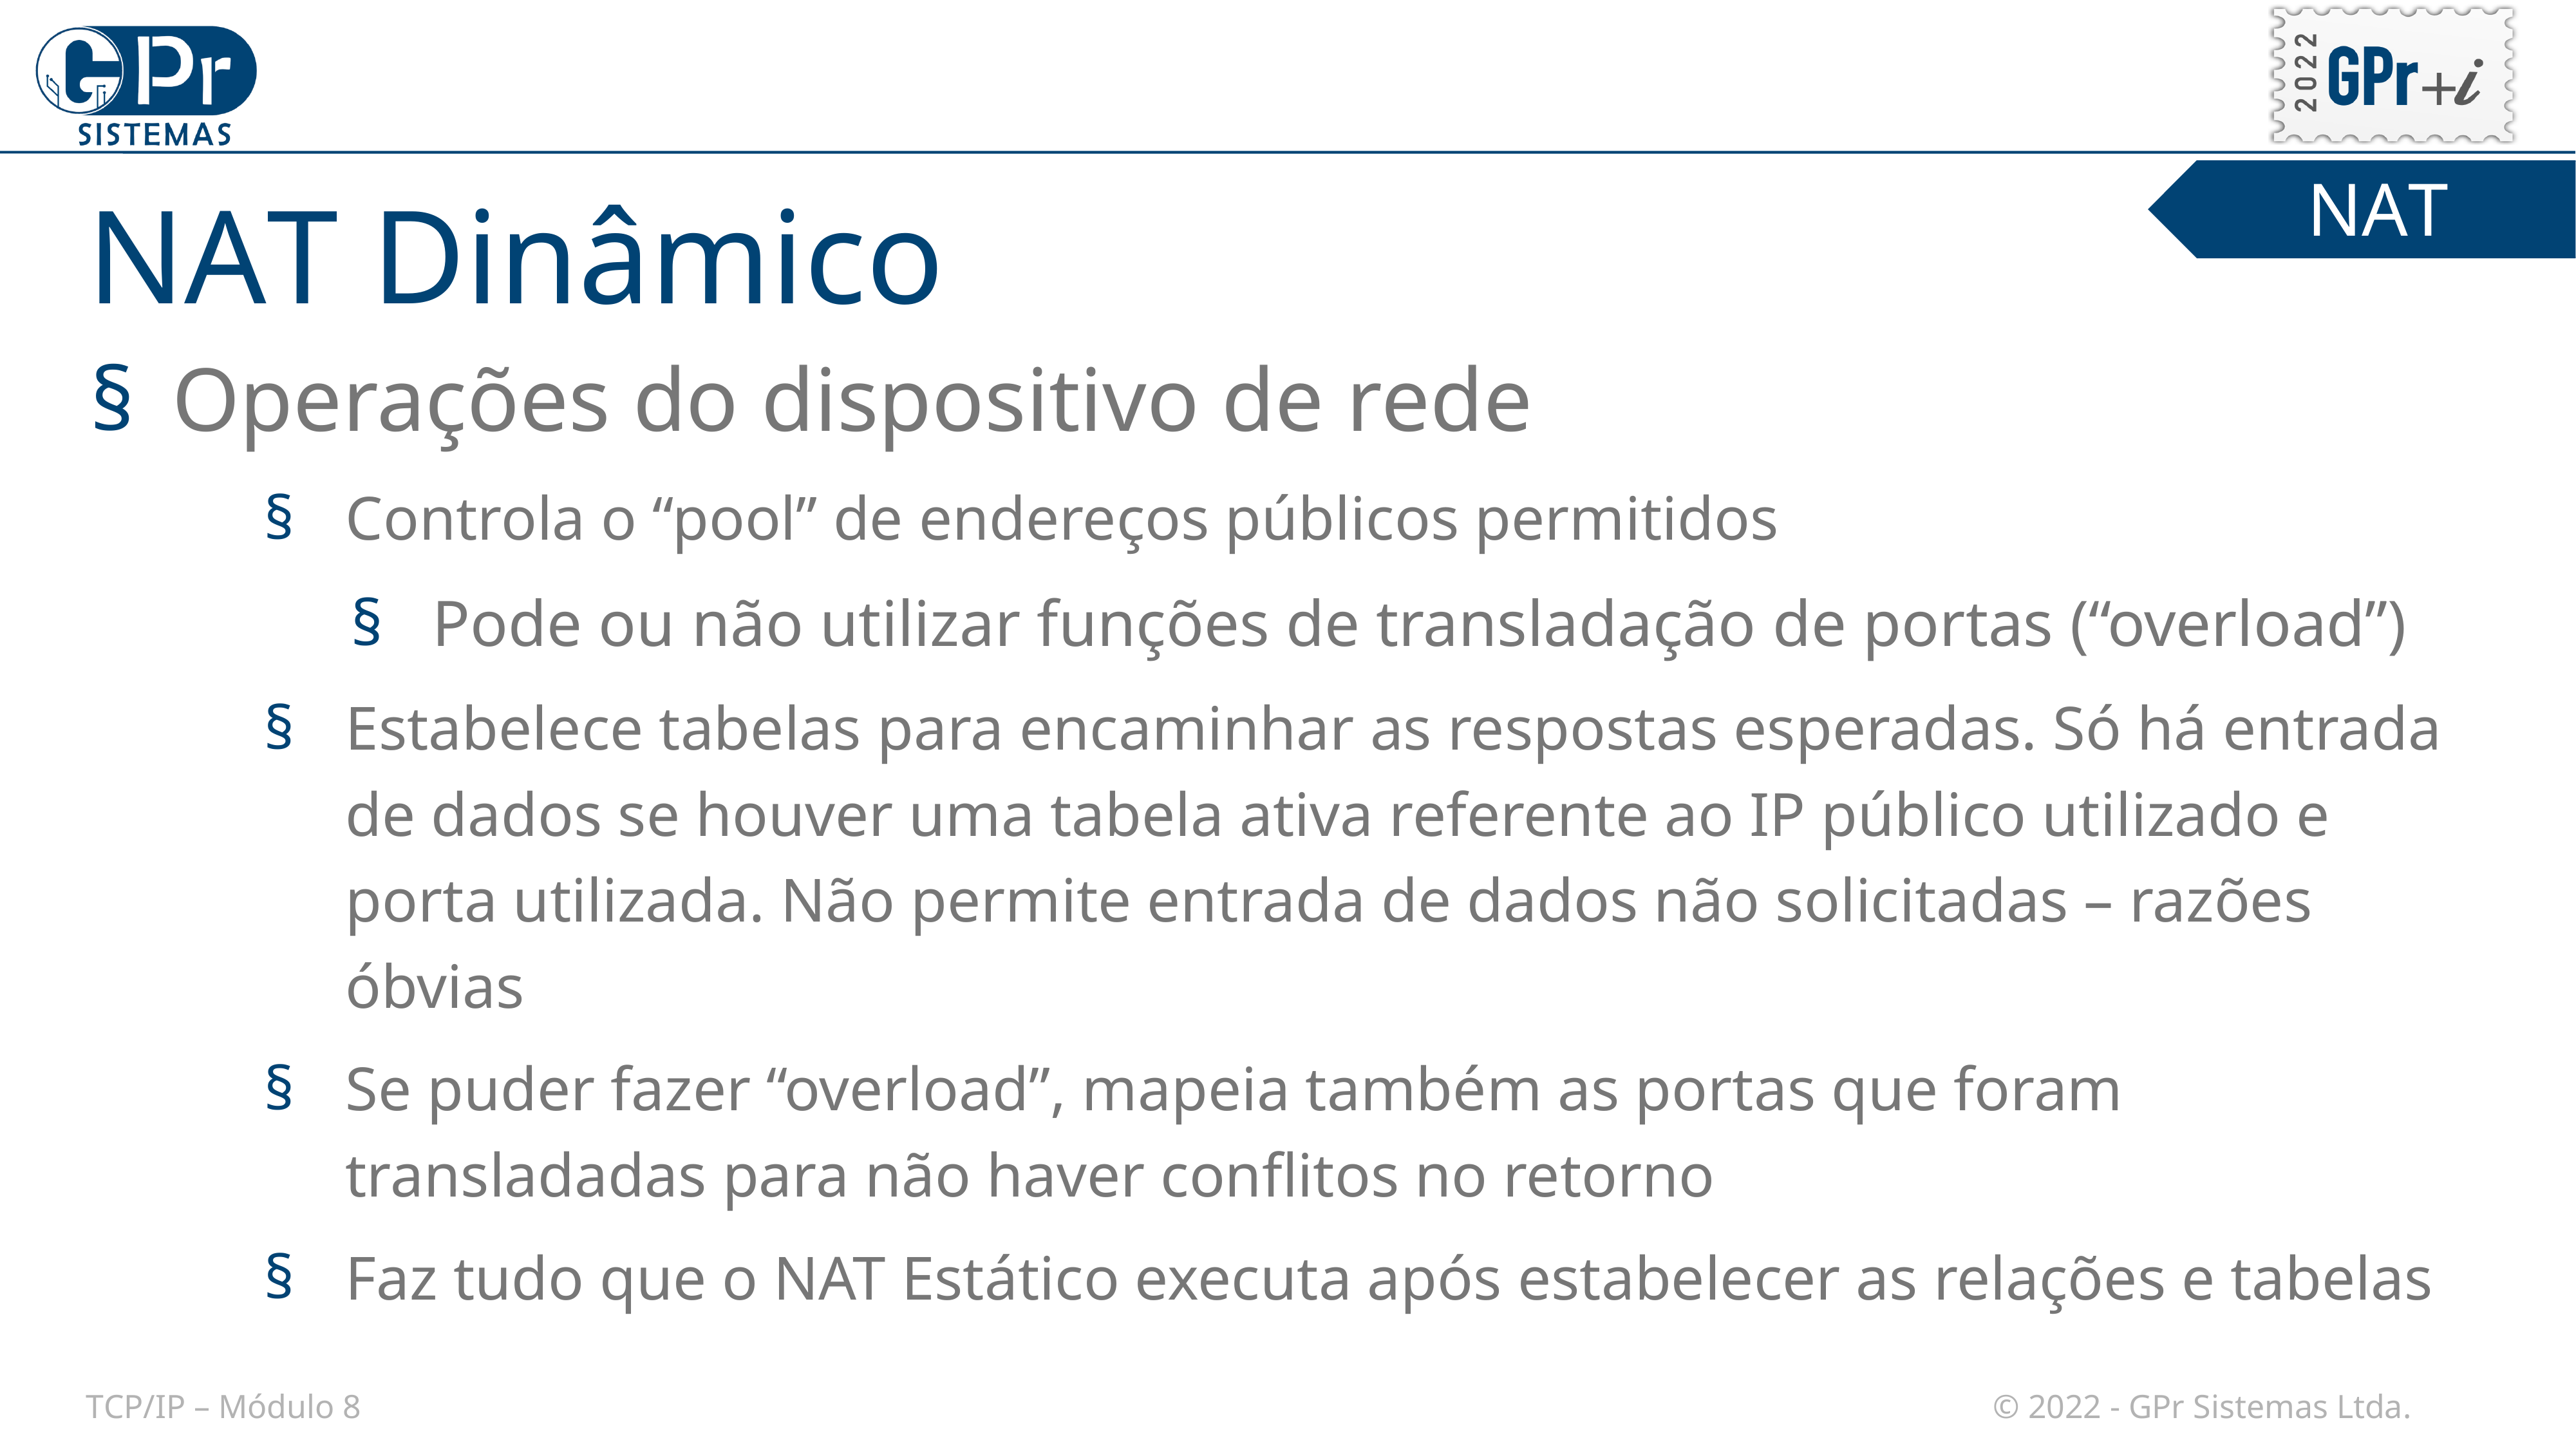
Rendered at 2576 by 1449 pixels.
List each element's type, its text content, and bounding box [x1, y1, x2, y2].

list NAT Dinâmico [81, 169, 2496, 343]
text_box NAT [2219, 157, 2537, 256]
picture [2268, 4, 2519, 145]
list Operações do dispositivo de rede Controla o “pool” de endereços públicos permitidos Pode ou não utilizar funções de transladação de portas (“overload”) Estabelece tabelas para encaminhar as respostas esperadas. Só há entrada de dados se houver uma tabela ativa referente ao IP público utilizado e porta utilizada. Não permite entrada de dados não solicitadas – razões óbvias Se puder fazer “overload”, mapeia também as portas que foram transladadas para não haver conflitos no retorno Faz tudo que o NAT Estático executa após estabelecer as relações e tabelas [80, 319, 2496, 1382]
picture [34, 26, 257, 147]
text_box [2148, 160, 2576, 258]
